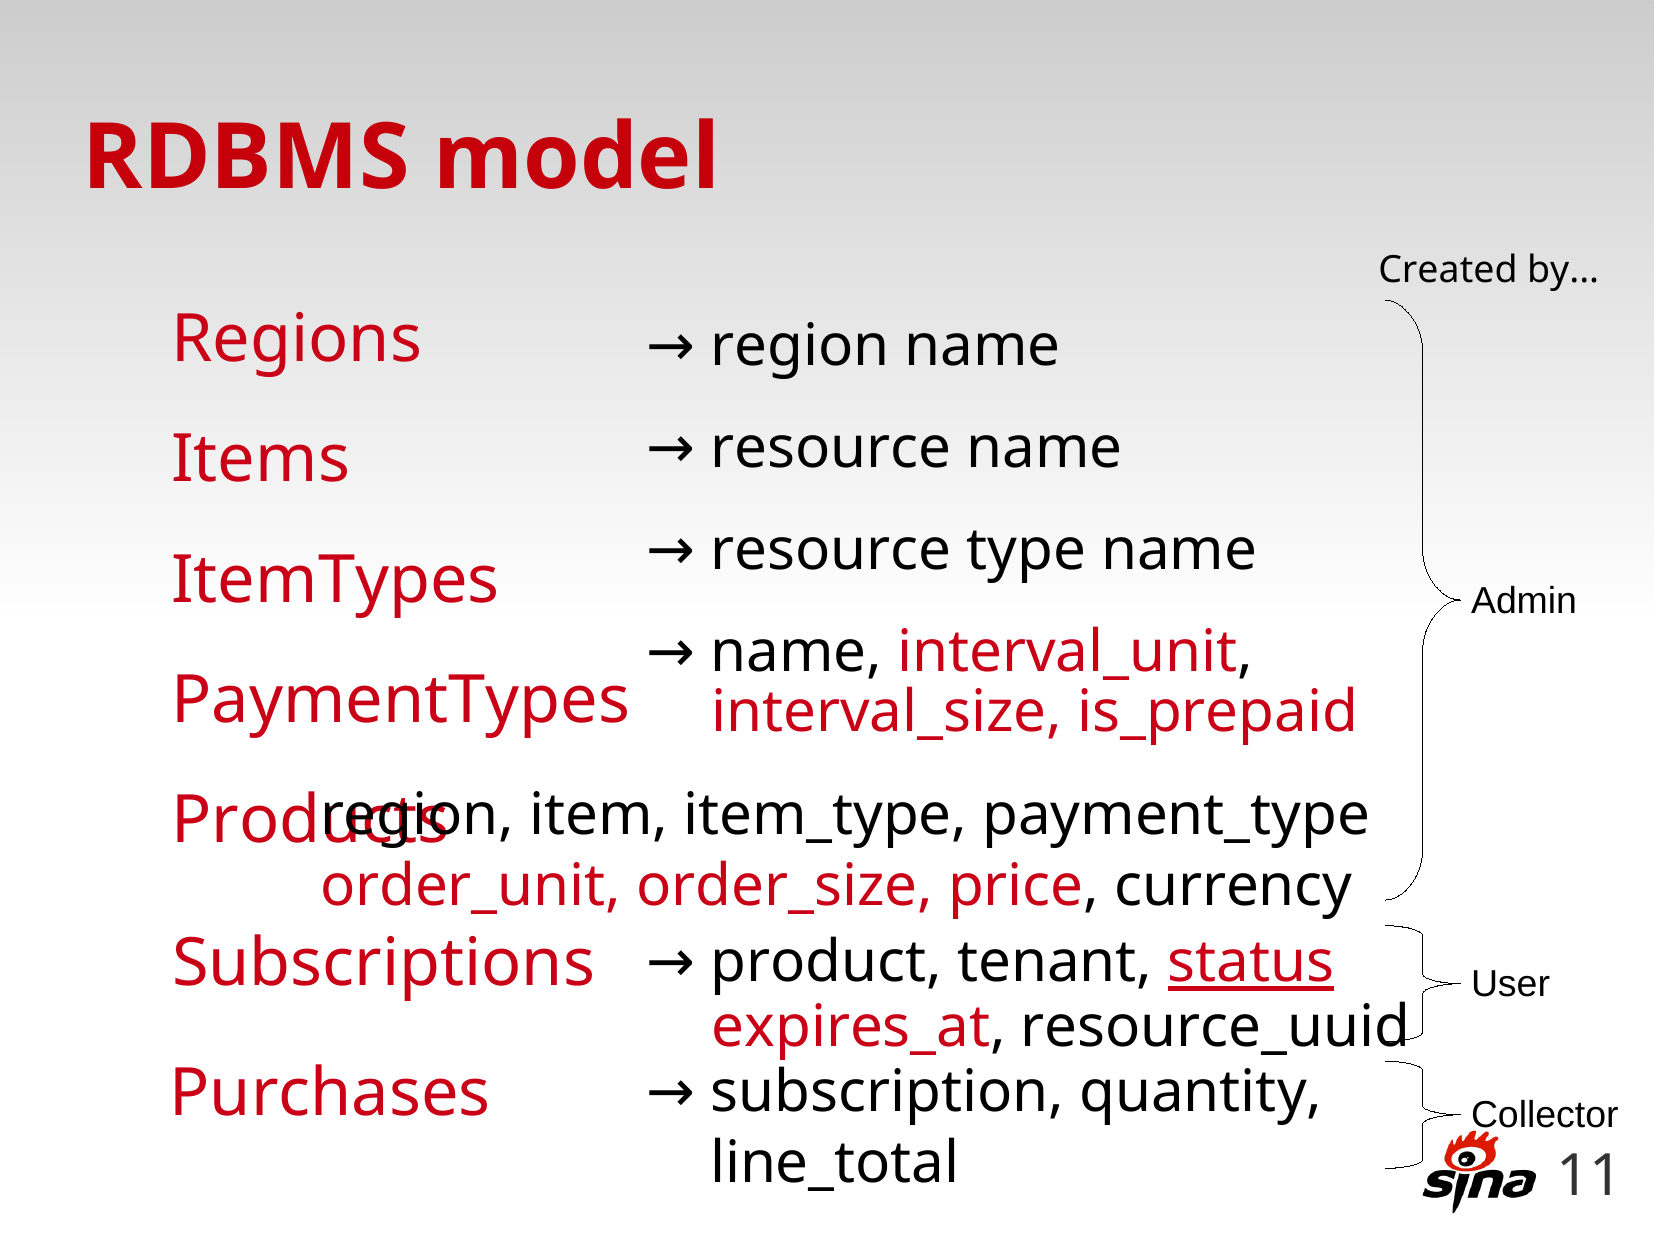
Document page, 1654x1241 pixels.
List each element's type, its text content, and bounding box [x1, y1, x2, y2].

text_box → region name [558, 302, 1276, 369]
picture [1540, 1109, 1551, 1115]
text_box region, item, item_type, payment_type [163, 764, 1546, 835]
text_box User [1388, 925, 1461, 984]
text_box expires_at, resource_uuid [623, 984, 1453, 1051]
text_box → name, interval_unit, [558, 609, 1276, 676]
text_box → product, tenant, status [716, 919, 1388, 984]
title RDBMS model [82, 49, 1571, 257]
text_box → resource name [558, 405, 1276, 471]
text_box → subscription, quantity, [611, 1049, 1388, 1113]
text_box Created by... [1314, 235, 1654, 293]
list Regions Items ItemTypes PaymentTypes Products [82, 290, 1571, 1109]
text_box order_unit, order_size, price, currency [163, 835, 1546, 916]
text_box line_total [553, 1113, 1407, 1194]
text_box Admin [1385, 300, 1461, 764]
text_box Subscriptions [83, 913, 716, 989]
text_box Collector [1388, 1061, 1461, 1167]
picture [1502, 1109, 1513, 1125]
text_box → resource type name [558, 507, 1276, 573]
text_box Purchases [80, 1044, 611, 1119]
text_box interval_size, is_prepaid [623, 668, 1388, 735]
picture [1394, 1109, 1564, 1241]
